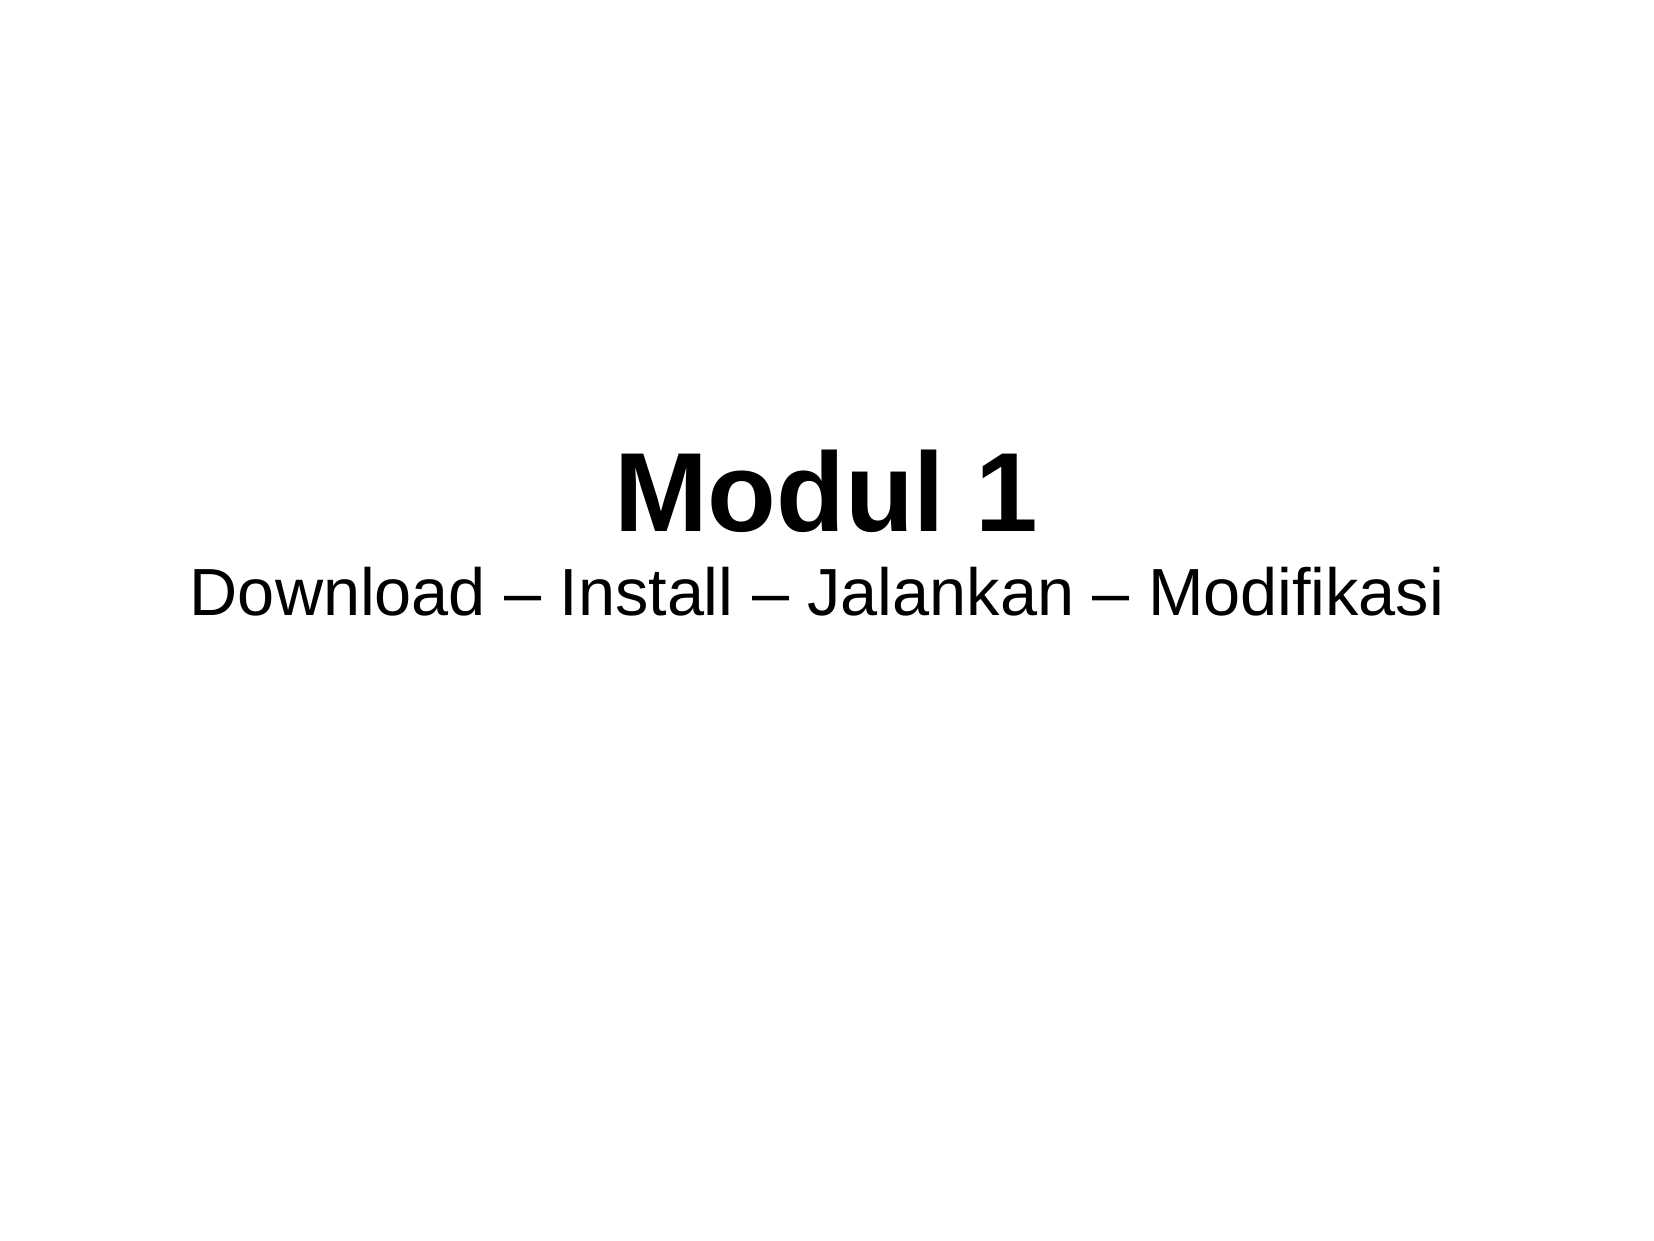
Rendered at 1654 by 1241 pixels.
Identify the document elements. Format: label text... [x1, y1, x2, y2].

subtitle Modul 1 Download – Install – Jalankan – Modifikasi [82, 49, 1571, 1010]
